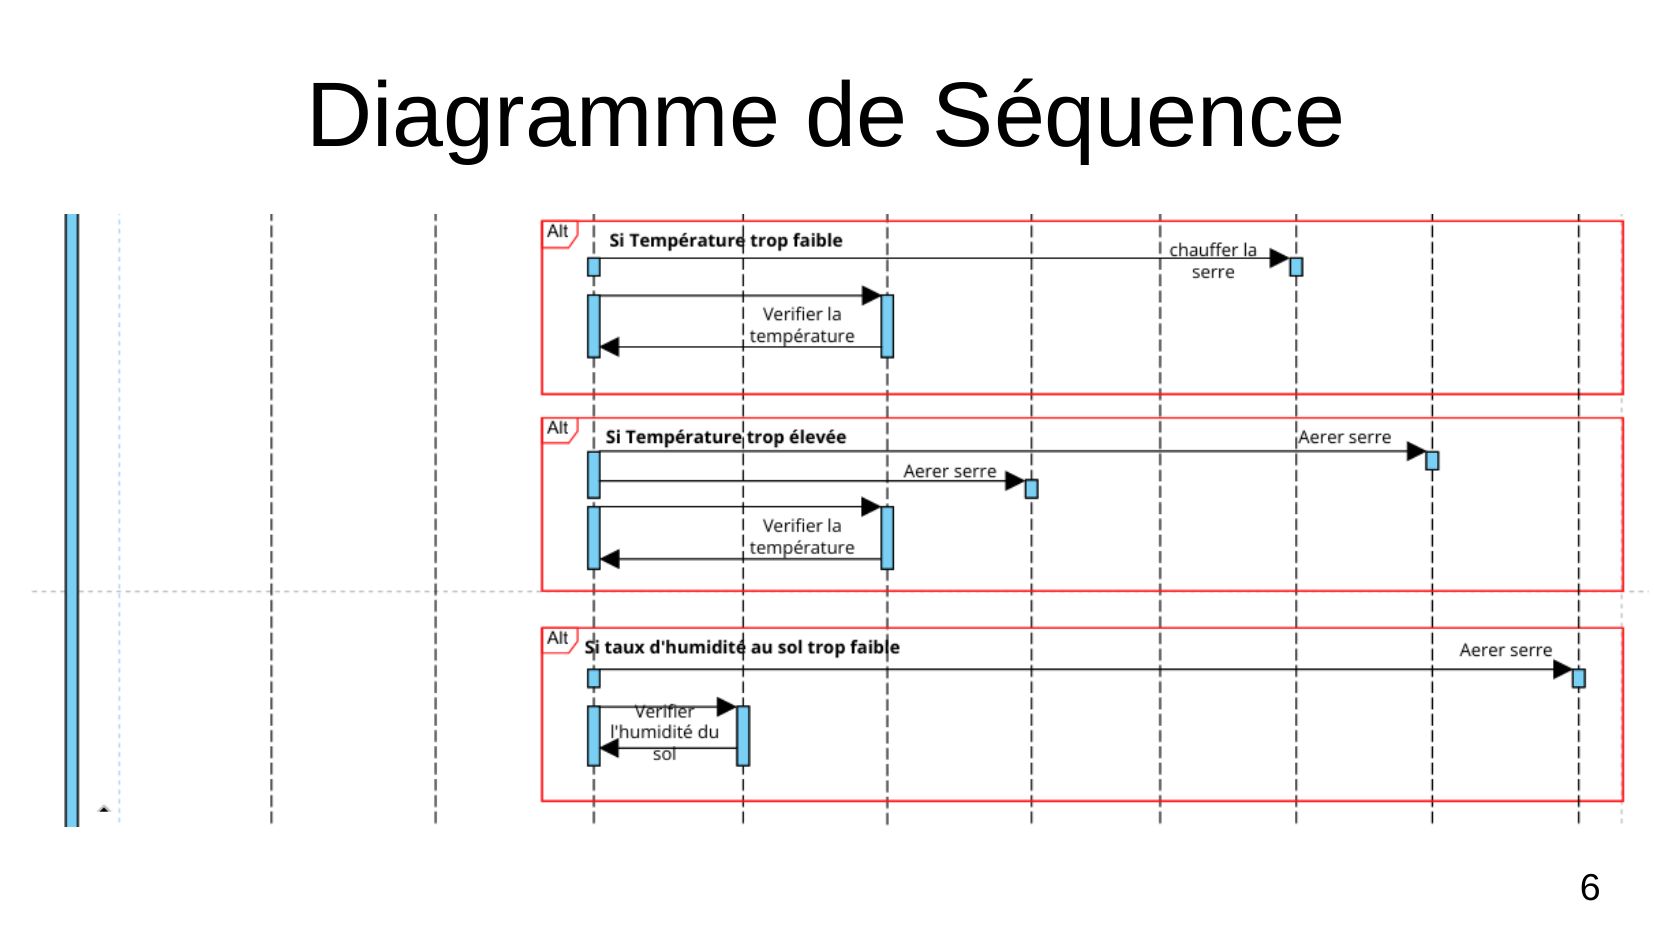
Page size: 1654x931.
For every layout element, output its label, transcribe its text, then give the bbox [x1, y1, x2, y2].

picture [29, 214, 1649, 827]
title Diagramme de Séquence [82, 37, 1571, 193]
text_box 6 [1564, 858, 1625, 916]
